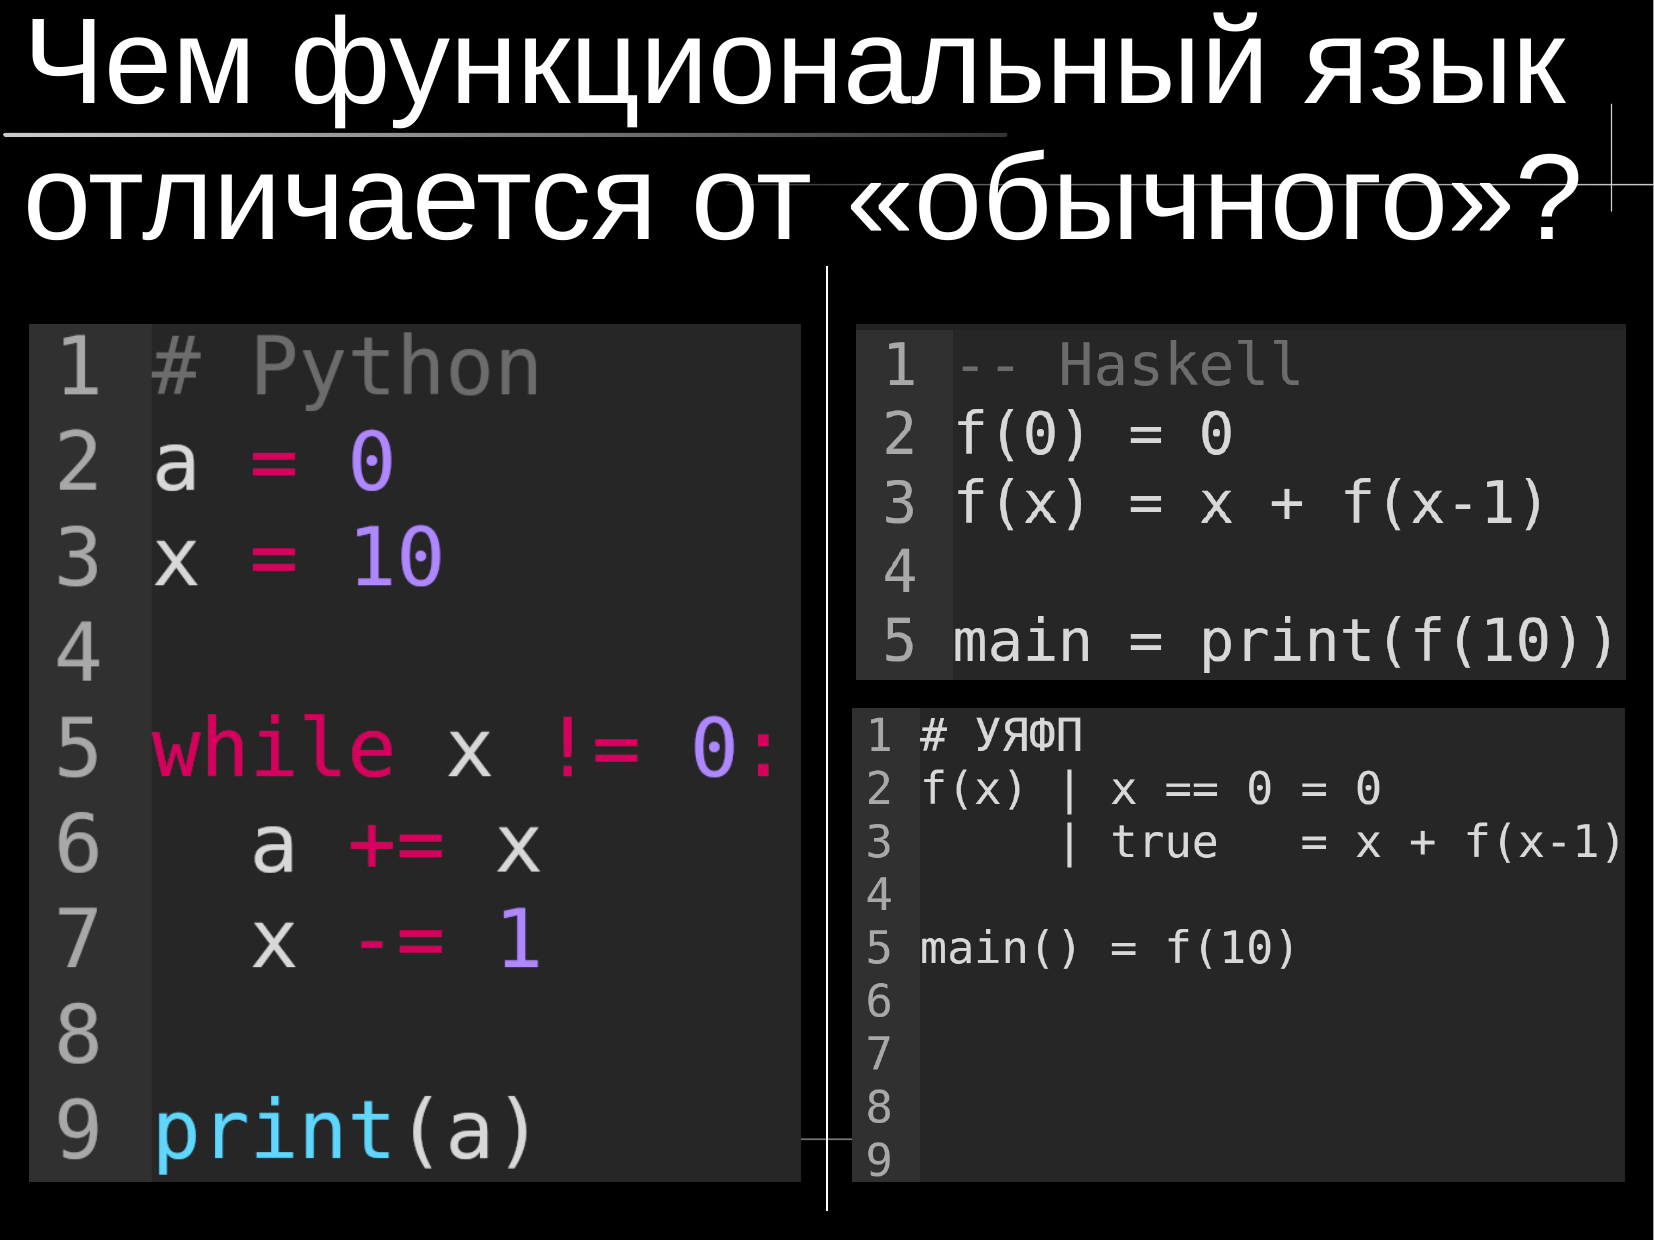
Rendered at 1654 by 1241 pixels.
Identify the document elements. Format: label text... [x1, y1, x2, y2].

picture [856, 324, 1626, 680]
picture [852, 708, 1625, 1182]
picture [29, 324, 801, 1182]
title Чем функциональный язык отличается от «обычного»? [23, 0, 1589, 266]
